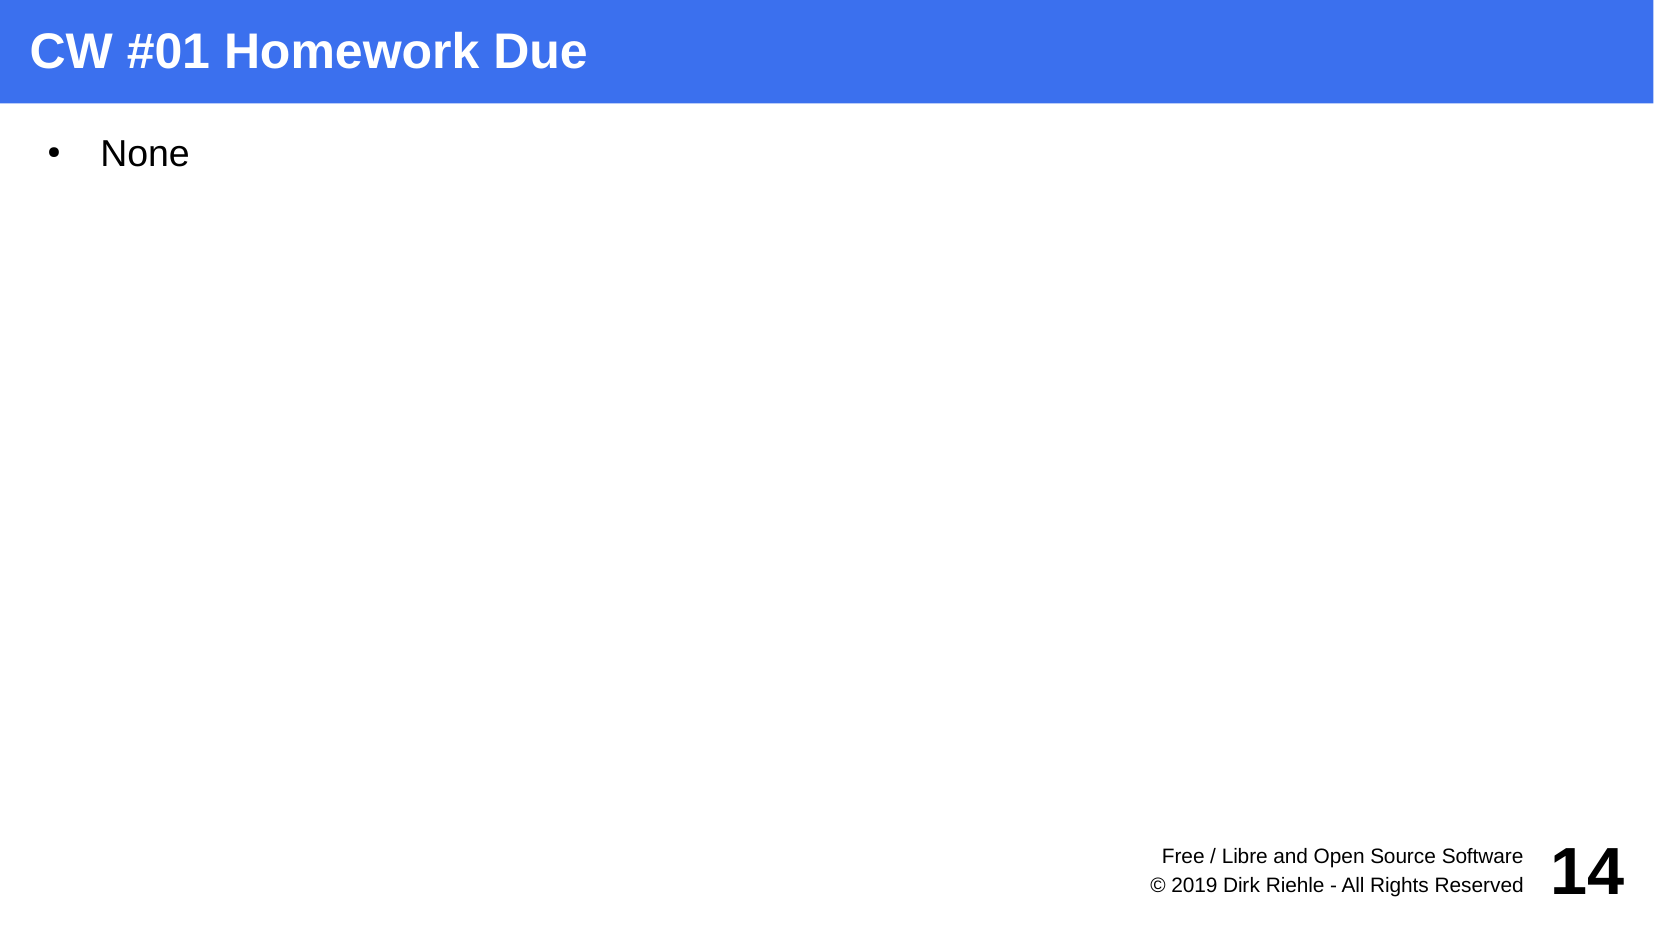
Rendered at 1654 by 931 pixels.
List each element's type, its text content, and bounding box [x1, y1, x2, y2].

title CW #01 Homework Due [0, 0, 1654, 104]
list None [29, 132, 1625, 813]
